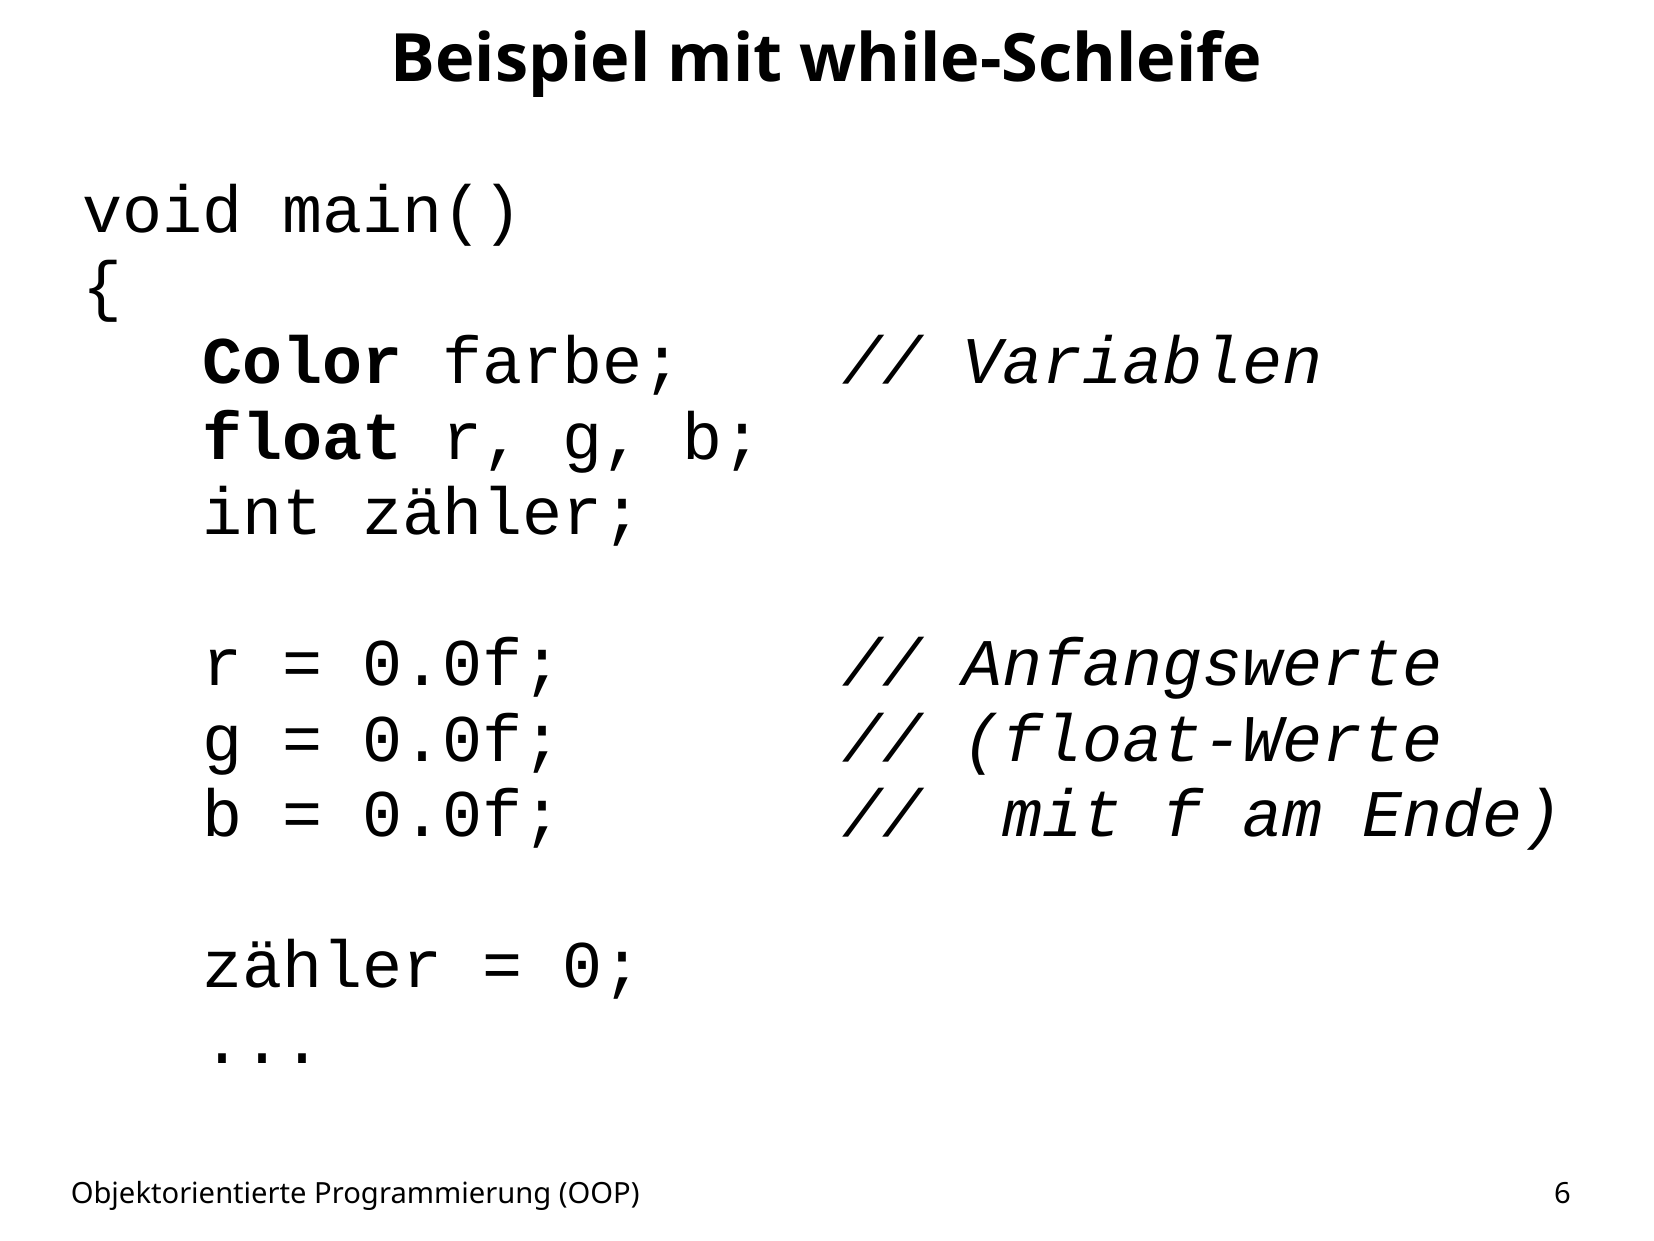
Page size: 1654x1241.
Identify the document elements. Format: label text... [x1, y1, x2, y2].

title Beispiel mit while-Schleife [0, 5, 1654, 107]
list void main() { Color farbe; // Variablen float r, g, b; int zähler; r = 0.0f; // Anfangswerte g = 0.0f; // (float-Werte b = 0.0f; // mit f am Ende) zähler = 0; ... [82, 177, 1571, 1146]
